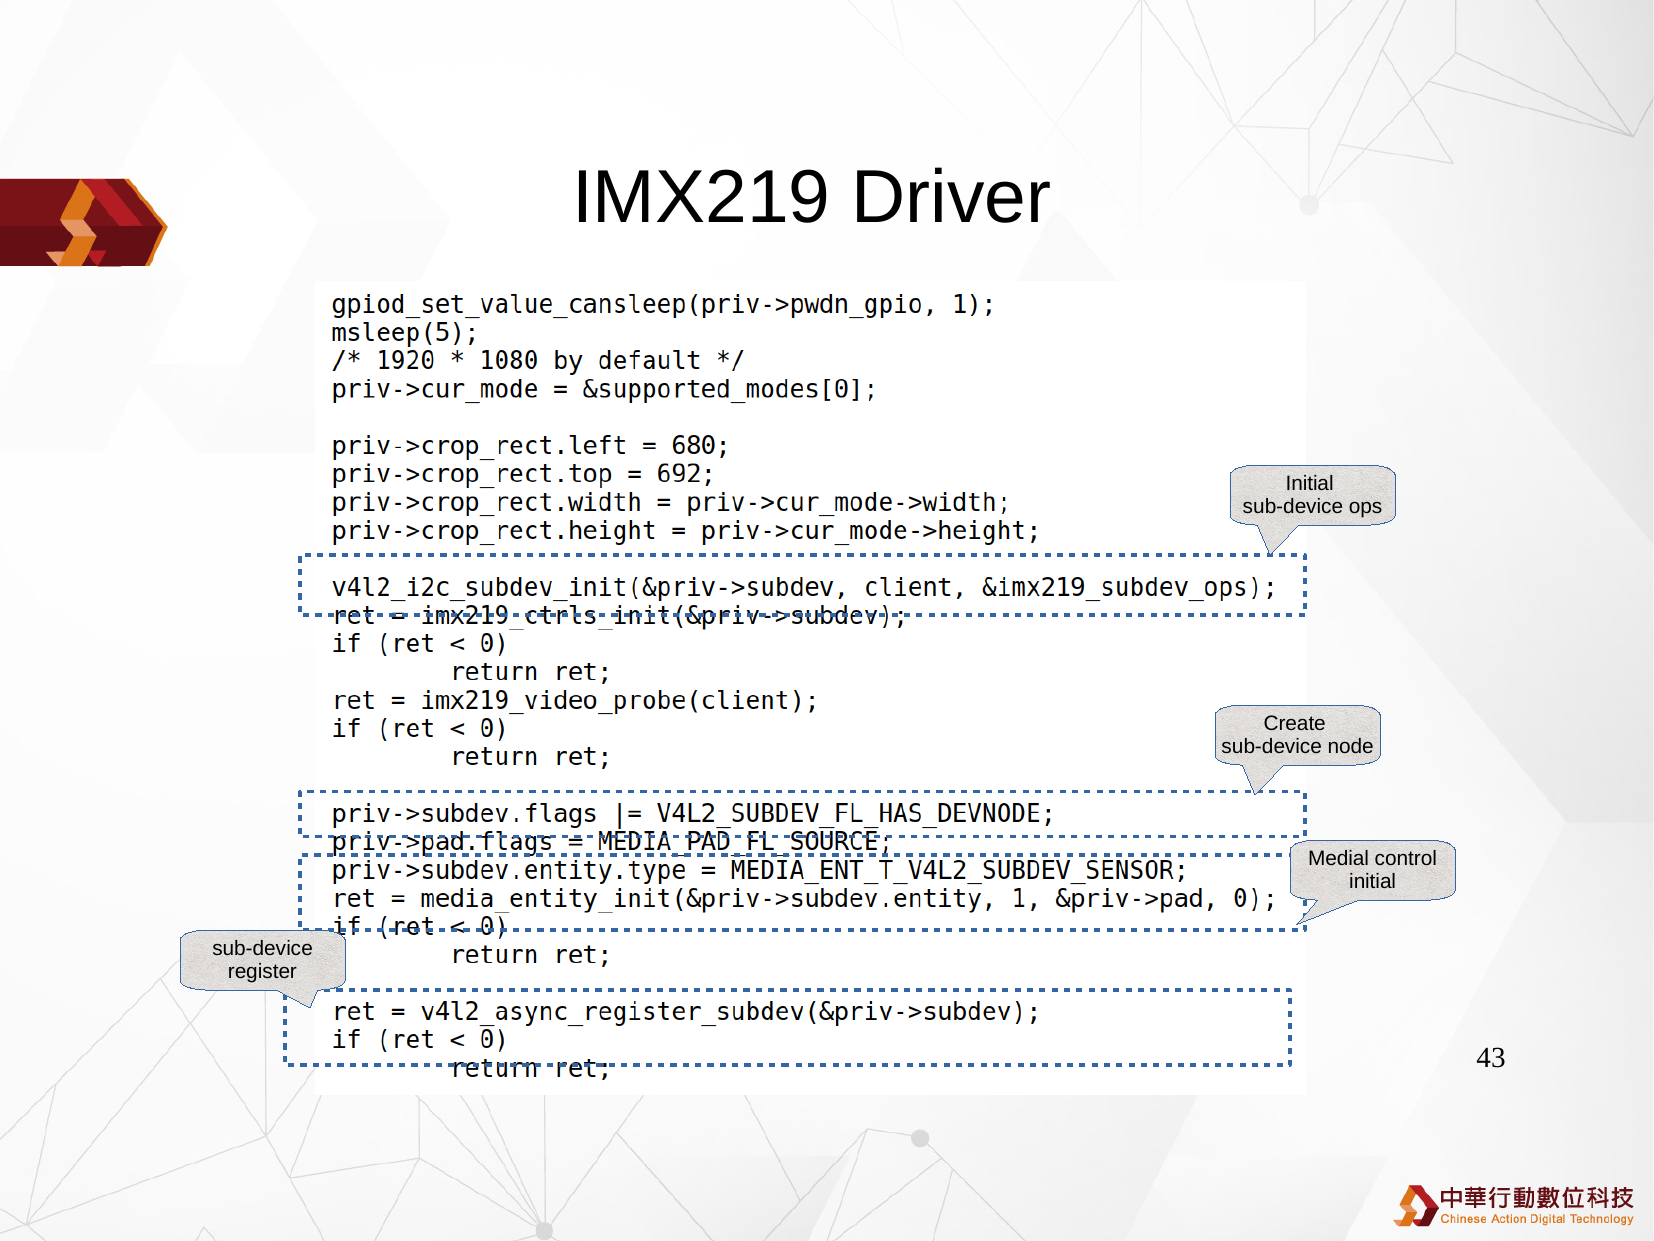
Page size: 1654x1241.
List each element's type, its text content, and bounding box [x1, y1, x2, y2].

text_box Create sub-device node [1215, 705, 1381, 795]
text_box Medial control initial [1290, 840, 1456, 925]
title IMX219 Driver [118, 112, 1506, 281]
picture [0, 0, 1654, 1241]
text_box sub-device register [180, 930, 346, 1008]
text_box Initial sub-device ops [1230, 465, 1396, 555]
